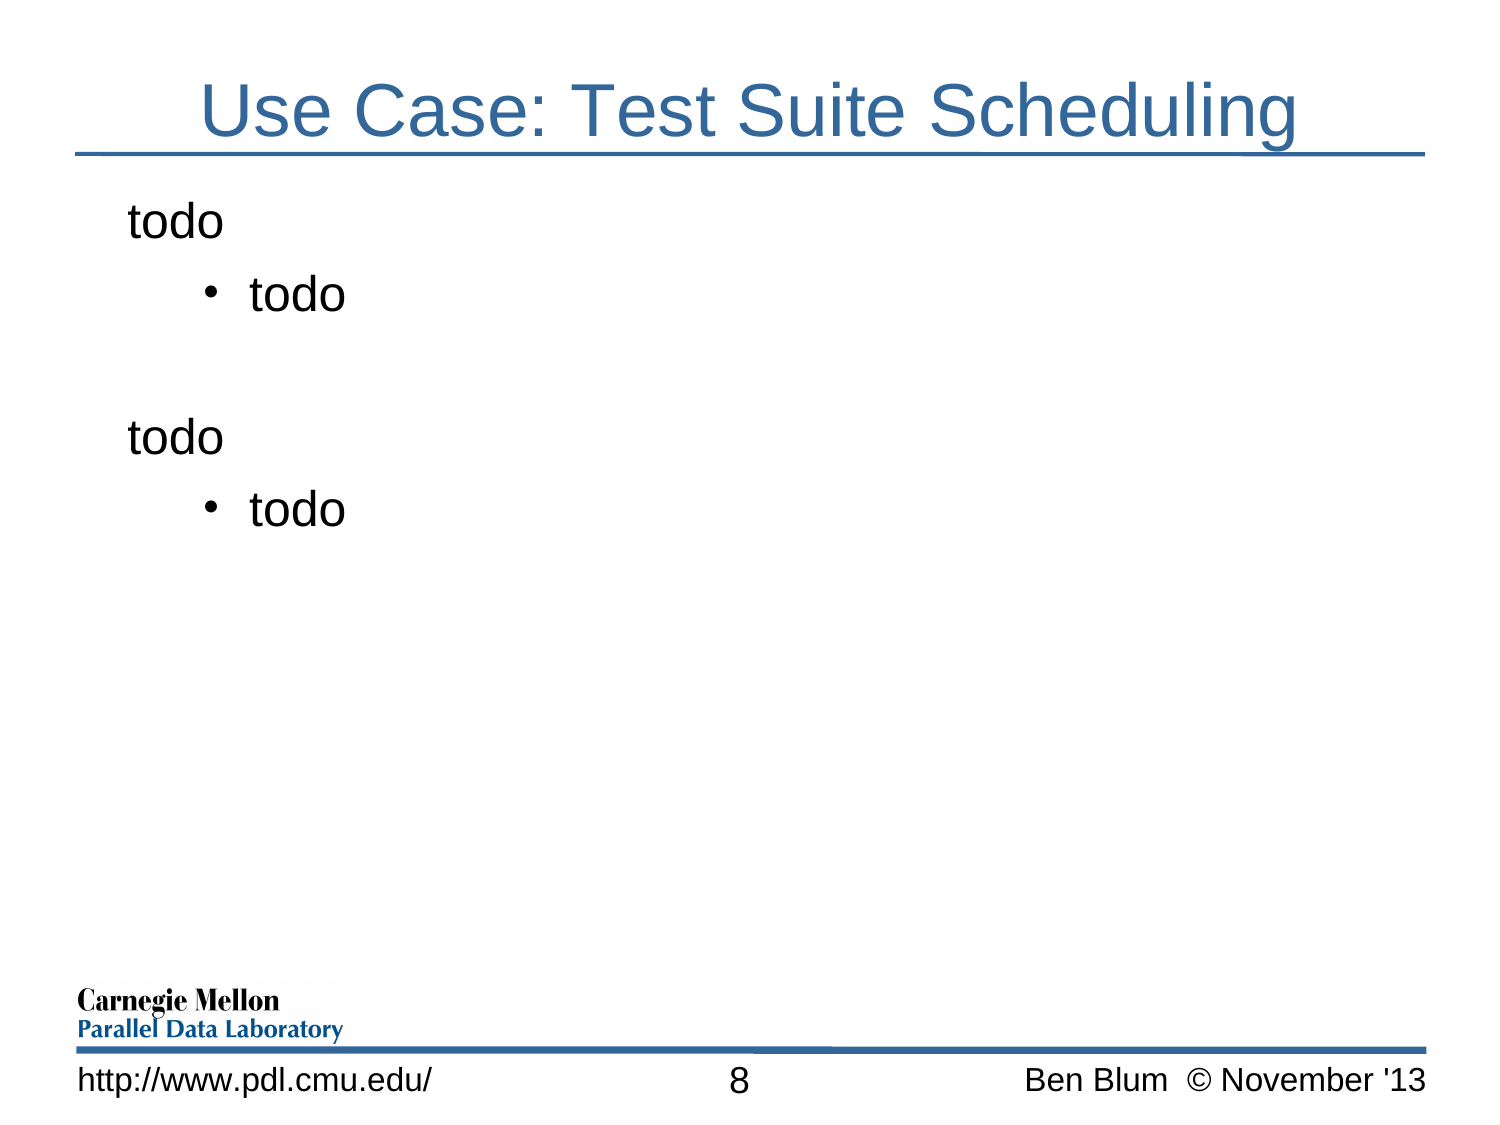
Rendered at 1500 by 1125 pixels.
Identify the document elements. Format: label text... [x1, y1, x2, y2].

picture [77, 979, 343, 1044]
title Use Case: Test Suite Scheduling [112, 49, 1388, 163]
list todo todo todo todo [112, 181, 1426, 938]
